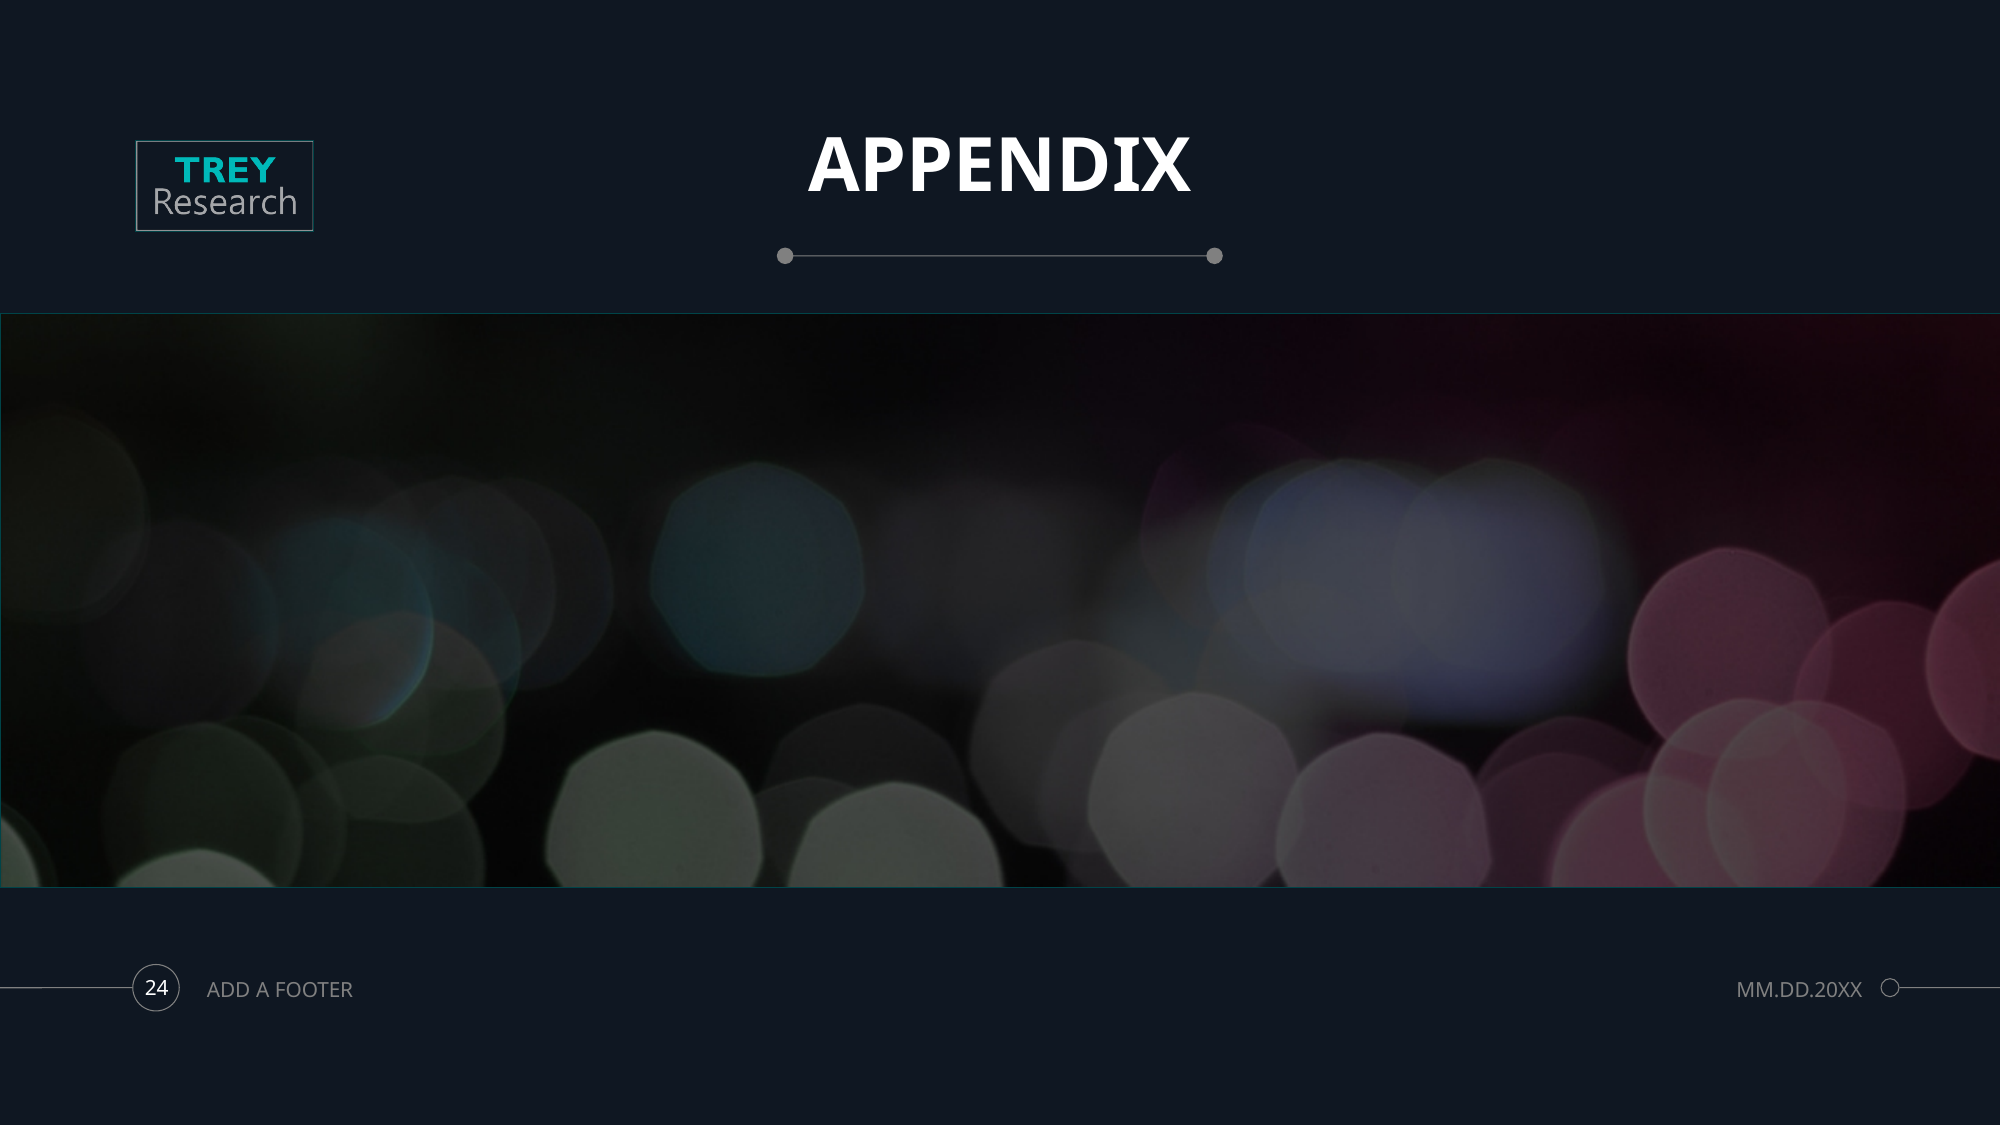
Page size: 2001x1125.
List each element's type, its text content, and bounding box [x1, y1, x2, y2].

picture [1, 313, 2000, 887]
slide_number <number> [127, 964, 186, 1014]
picture [136, 141, 314, 231]
title APPENDIX [631, 75, 1369, 207]
slide_number MM.DD.20XX [1643, 964, 1863, 1014]
footer ADD A FOOTER [191, 964, 671, 1014]
